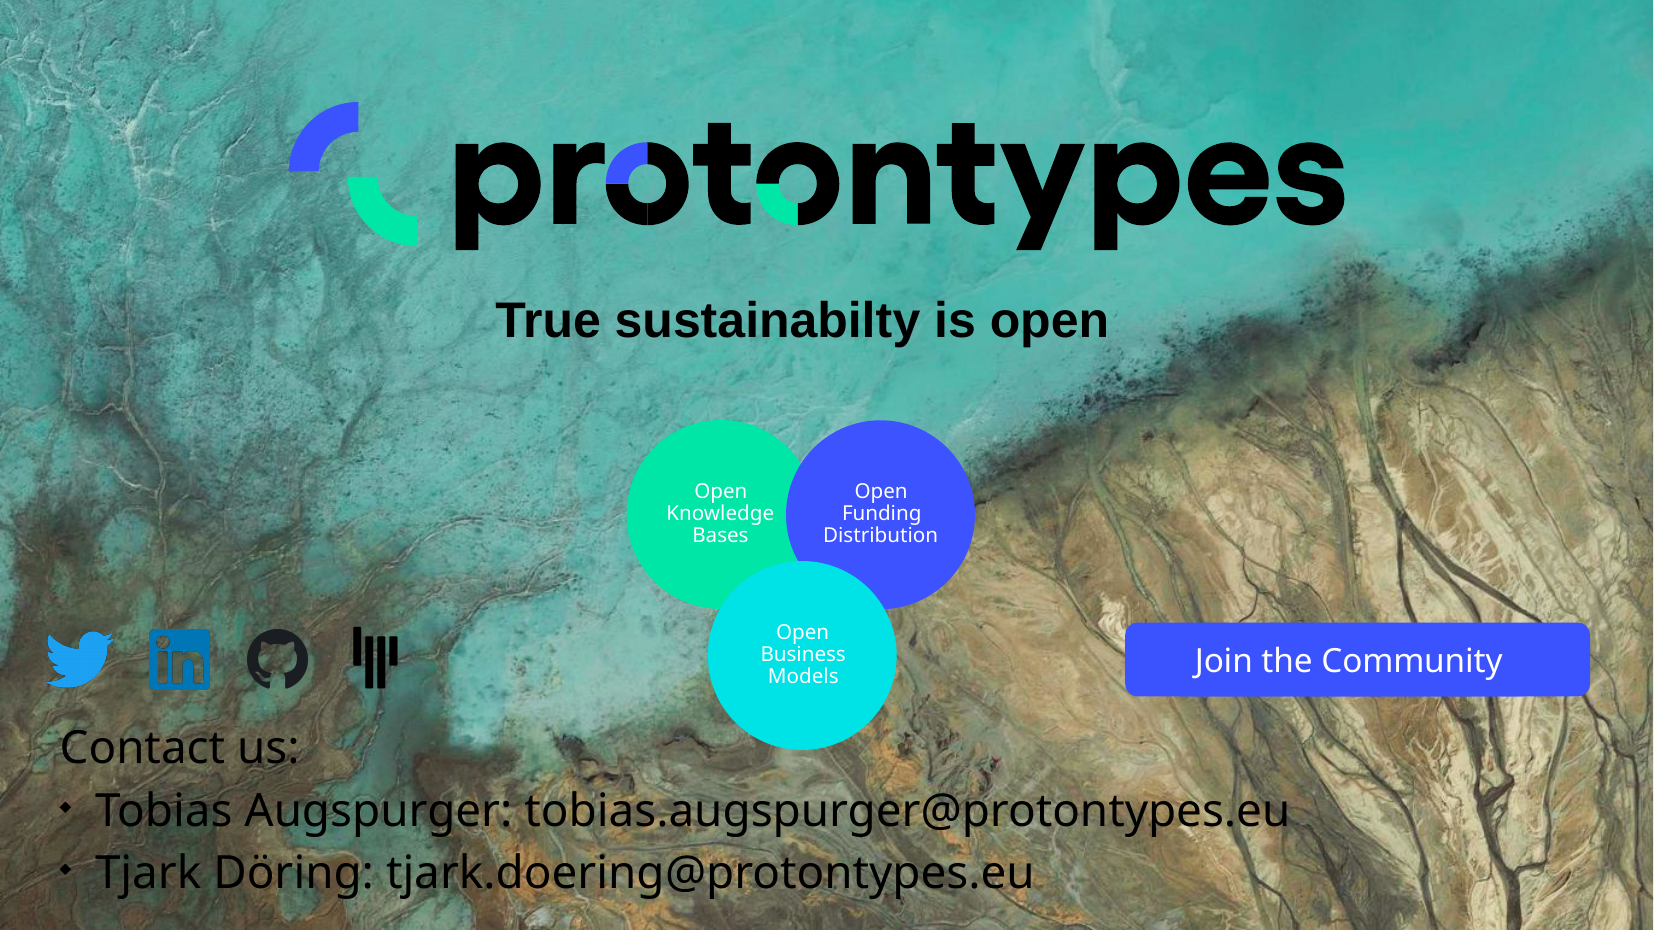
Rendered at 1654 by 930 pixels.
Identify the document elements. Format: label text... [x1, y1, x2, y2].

picture [0, 0, 1654, 930]
text_box True sustainabilty is open [300, 284, 1306, 360]
text_box Join the Community [1180, 623, 1523, 697]
text_box Contact us: Tobias Augspurger: tobias.augspurger@protontypes.eu Tjark Döring: tjark.doering@protontypes.eu [44, 707, 1551, 930]
text_box [1125, 622, 1591, 697]
